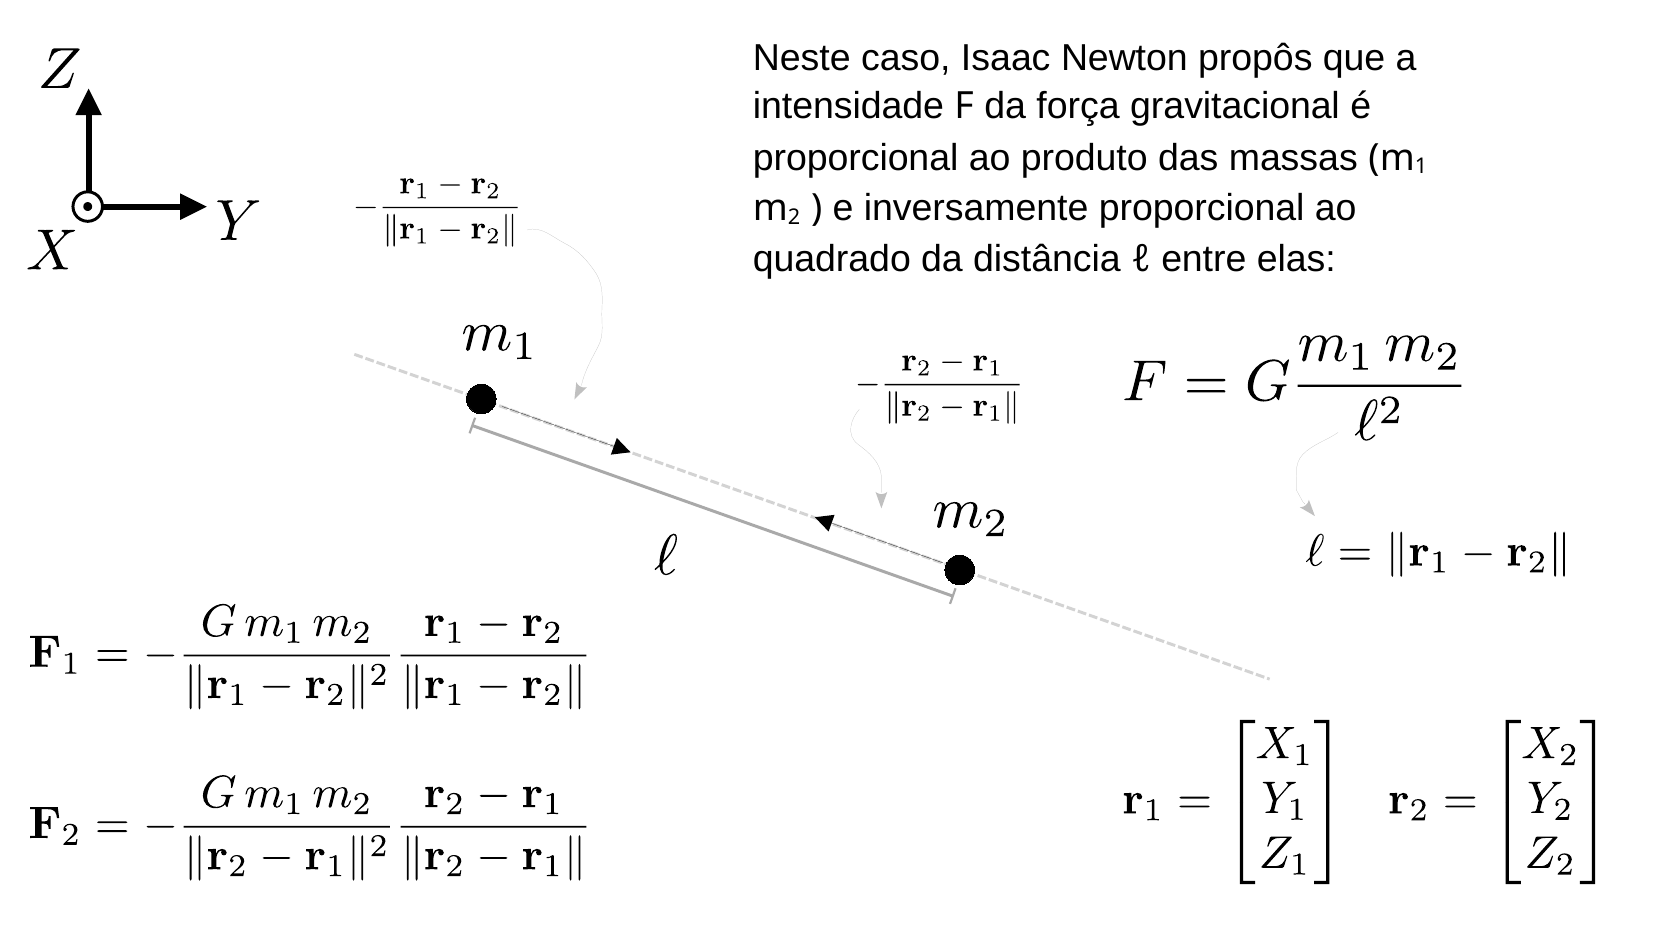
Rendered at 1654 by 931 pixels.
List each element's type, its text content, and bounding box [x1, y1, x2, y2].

text_box Neste caso, Isaac Newton propôs que a intensidade F da força gravitacional é proporcional ao produto das massas (m1 m2 ) e inversamente proporcional ao quadrado da distância ℓ entre elas: [738, 29, 1536, 325]
picture [856, 354, 1021, 426]
picture [30, 603, 587, 710]
picture [1387, 718, 1597, 886]
picture [1122, 718, 1331, 886]
picture [27, 229, 76, 270]
text_box [72, 191, 103, 222]
picture [354, 177, 519, 249]
text_box [466, 384, 497, 414]
picture [41, 48, 80, 88]
picture [934, 501, 1004, 537]
picture [30, 775, 587, 881]
text_box [944, 555, 975, 585]
picture [652, 531, 680, 578]
picture [1306, 531, 1565, 577]
picture [1122, 333, 1464, 443]
picture [217, 200, 260, 240]
picture [463, 324, 532, 360]
